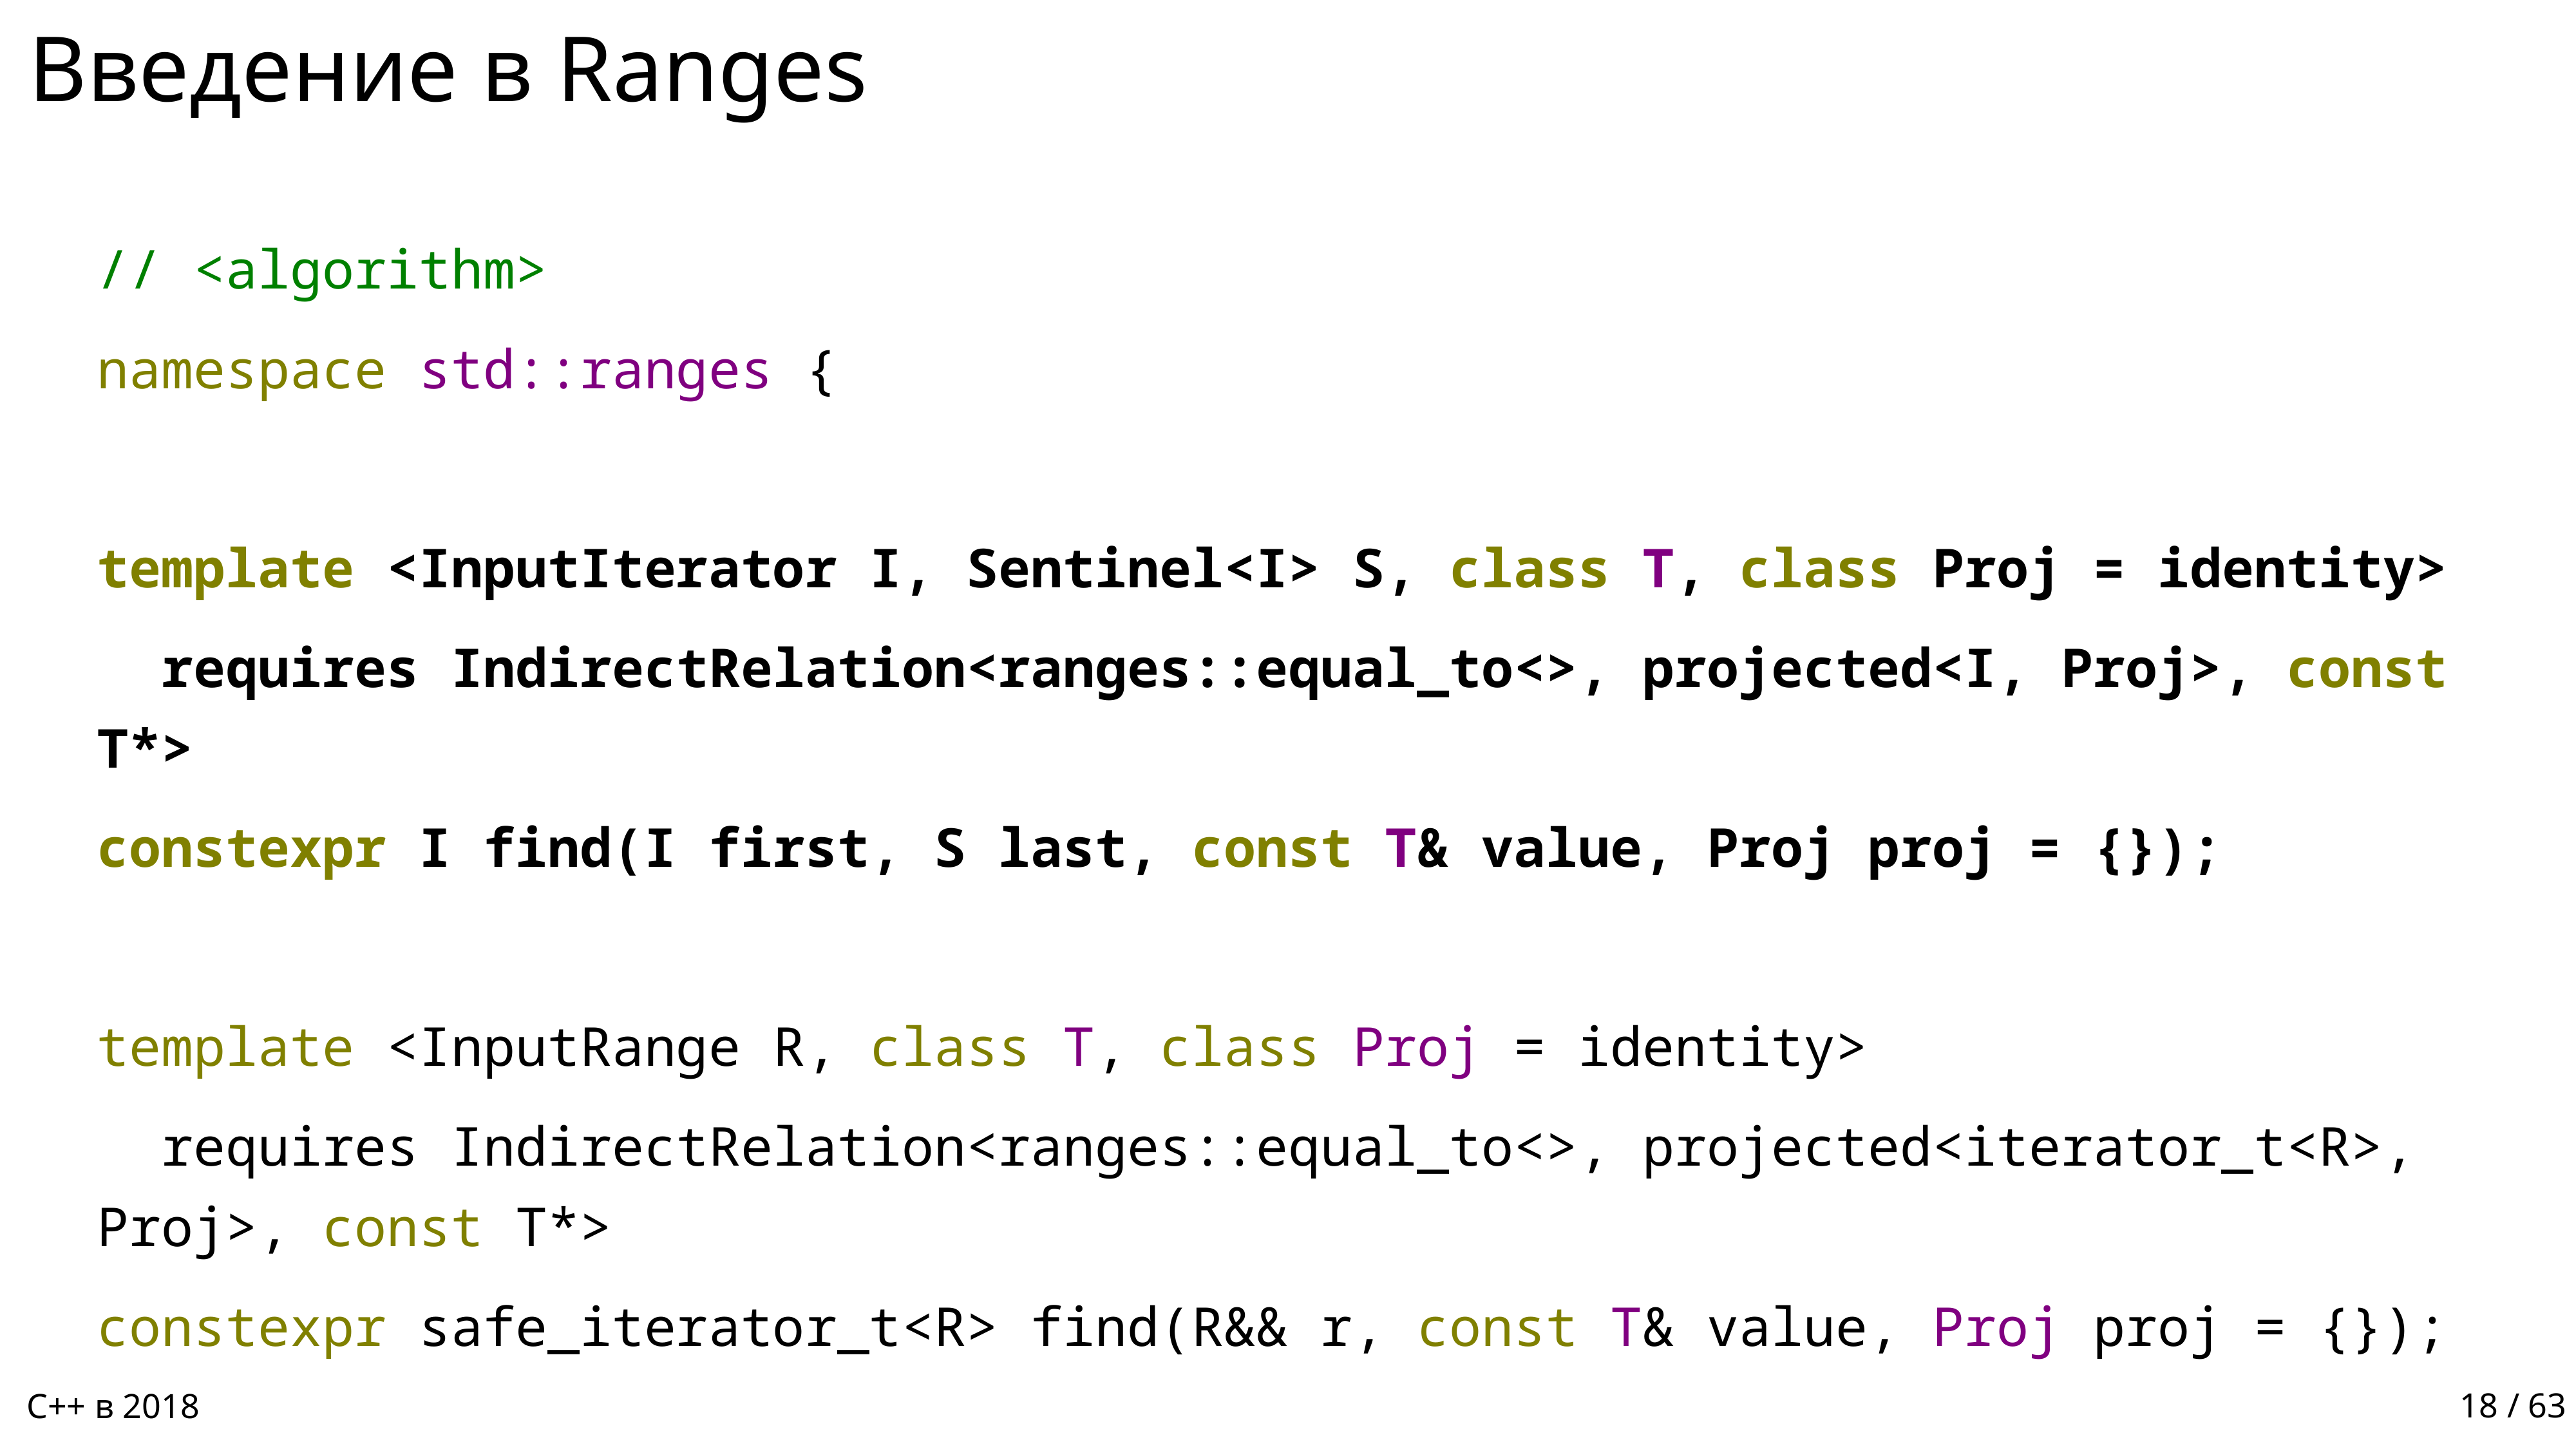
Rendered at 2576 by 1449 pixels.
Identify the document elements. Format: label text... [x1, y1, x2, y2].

title Введение в Ranges [19, 19, 2551, 155]
list C++ в 2018 [17, 1376, 1114, 1431]
list // <algorithm> namespace std::ranges { template <InputIterator I, Sentinel<I> S, class T, class Proj = identity> requires IndirectRelation<ranges::equal_to<>, projected<I, Proj>, const T*> constexpr I find(I first, S last, const T& value, Proj proj = {}); template <InputRange R, class T, class Proj = identity> requires IndirectRelation<ranges::equal_to<>, projected<iterator_t<R>, Proj>, const T*> constexpr safe_iterator_t<R> find(R&& r, const T& value, Proj proj = {}); } // namespace std::ranges [87, 214, 2551, 1382]
list <number> / 63 [1479, 1376, 2576, 1431]
